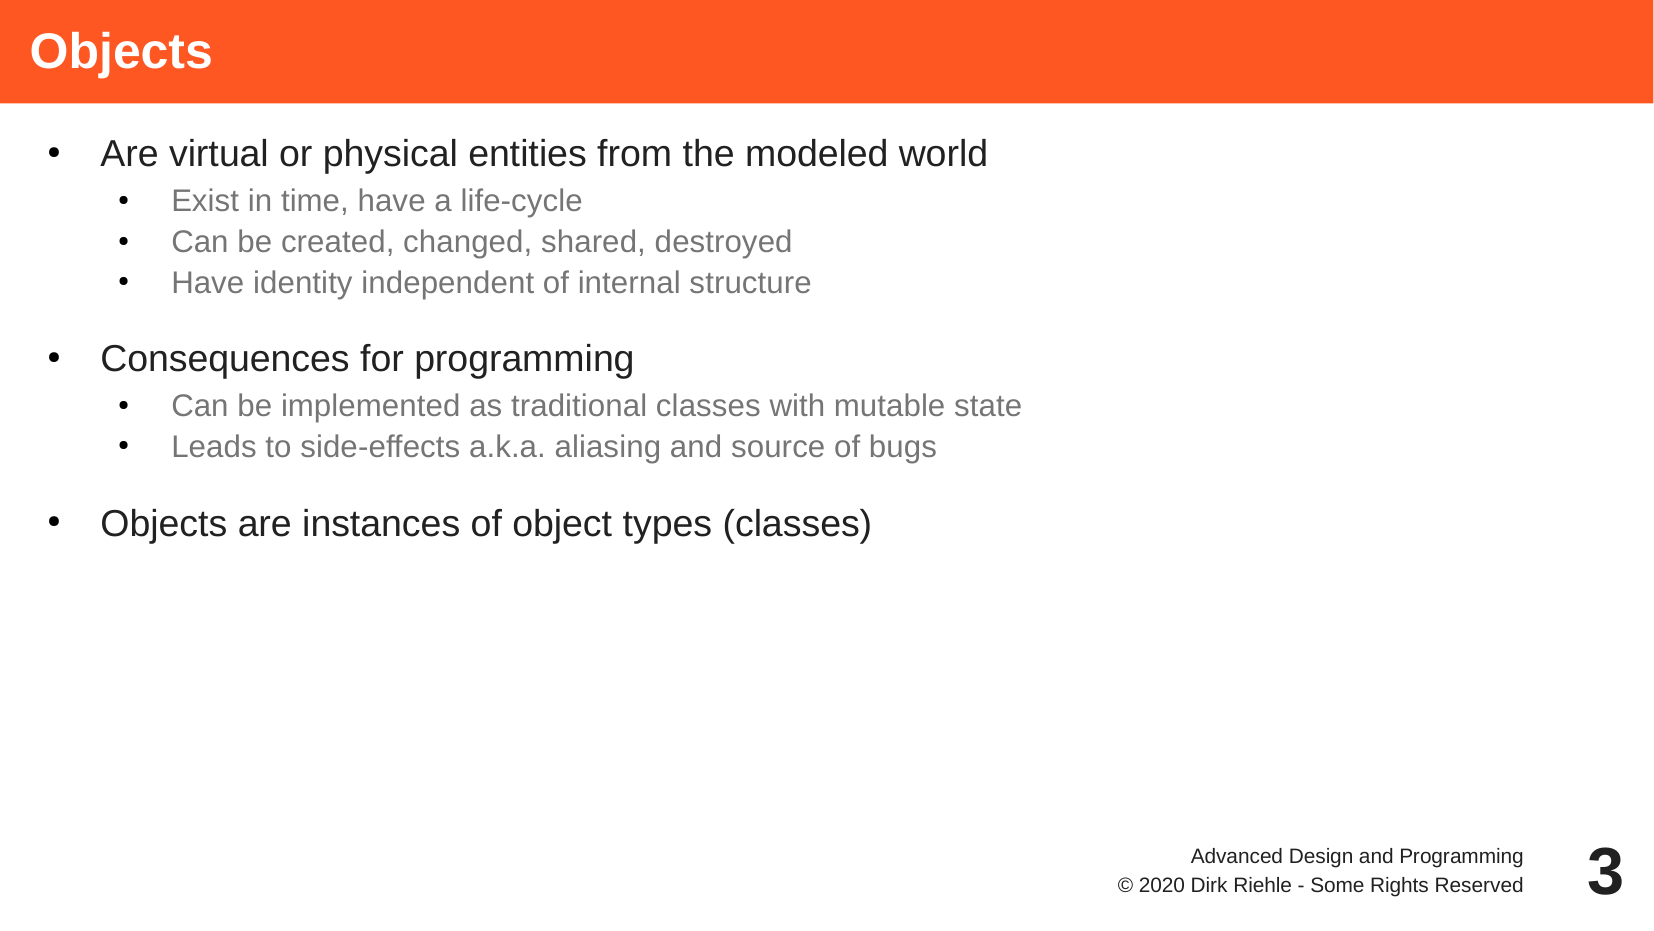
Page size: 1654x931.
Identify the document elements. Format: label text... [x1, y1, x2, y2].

title Objects [0, 0, 1654, 104]
list Are virtual or physical entities from the modeled world Exist in time, have a life-cycle Can be created, changed, shared, destroyed Have identity independent of internal structure Consequences for programming Can be implemented as traditional classes with mutable state Leads to side-effects a.k.a. aliasing and source of bugs Objects are instances of object types (classes) [29, 132, 1625, 813]
